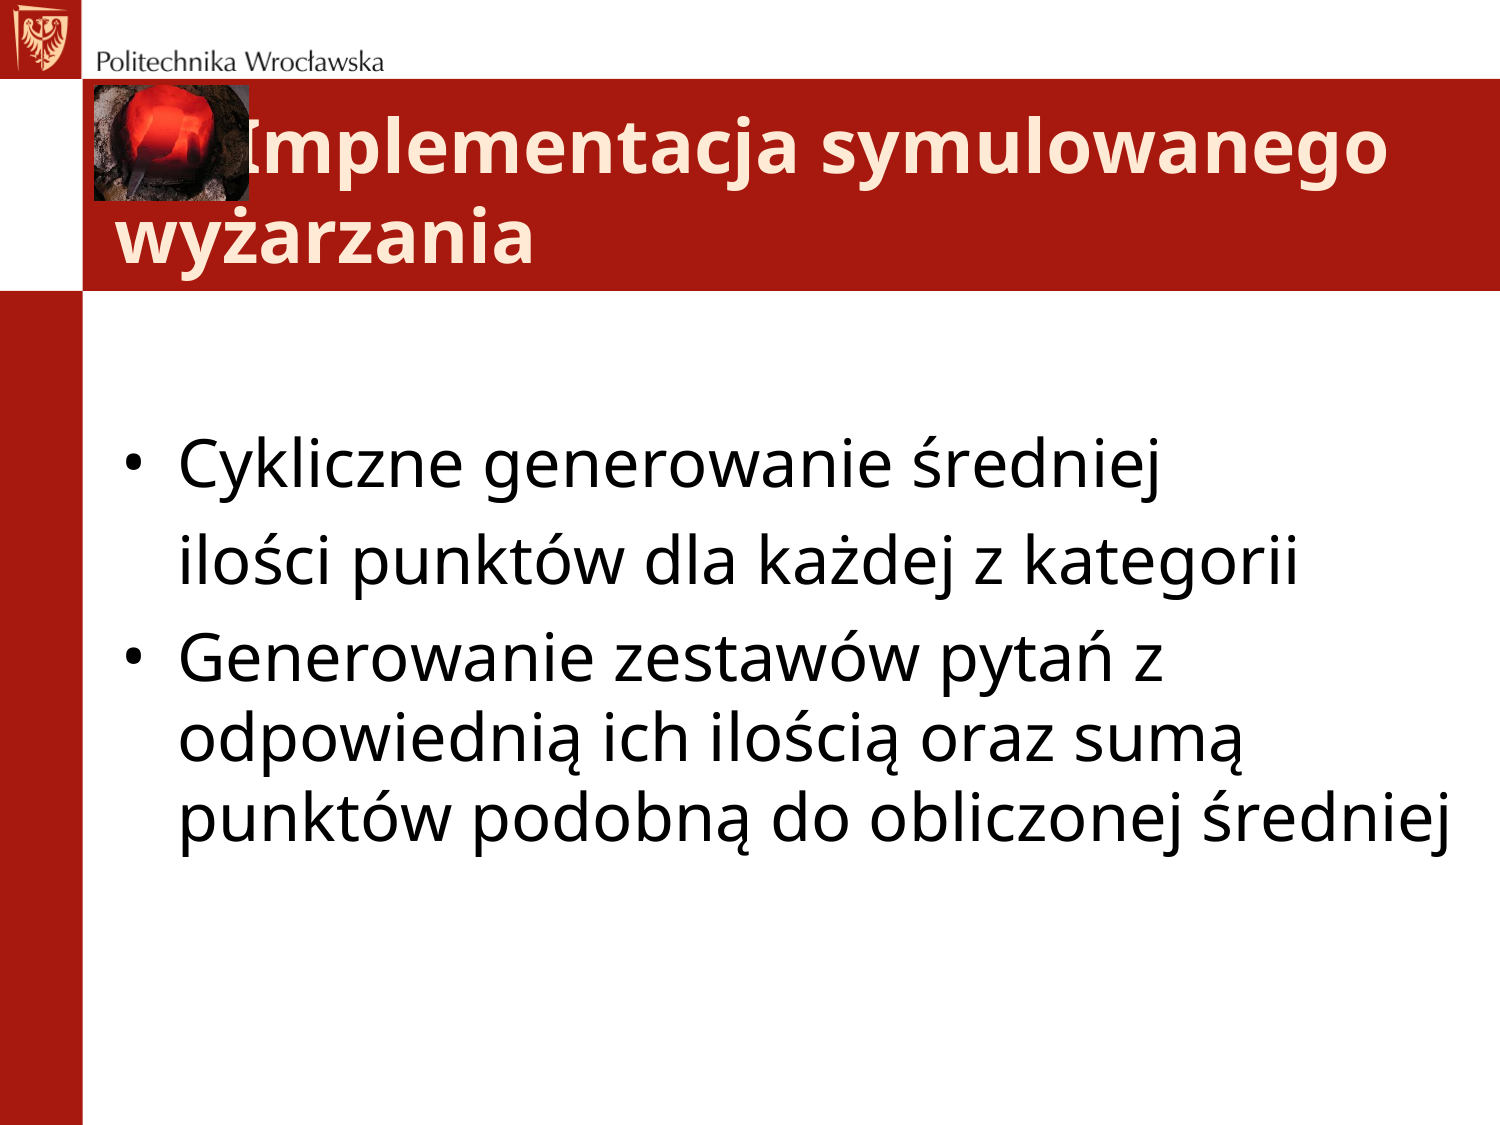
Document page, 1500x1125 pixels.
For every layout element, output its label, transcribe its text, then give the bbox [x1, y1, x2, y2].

picture [0, 0, 384, 79]
picture [94, 85, 249, 201]
title Implementacja symulowanego wyżarzania [100, 90, 1483, 286]
list Cykliczne generowanie średniej ilości punktów dla każdej z kategorii Generowanie zestawów pytań z odpowiednią ich ilością oraz sumą punktów podobną do obliczonej średniej [106, 413, 1489, 1125]
